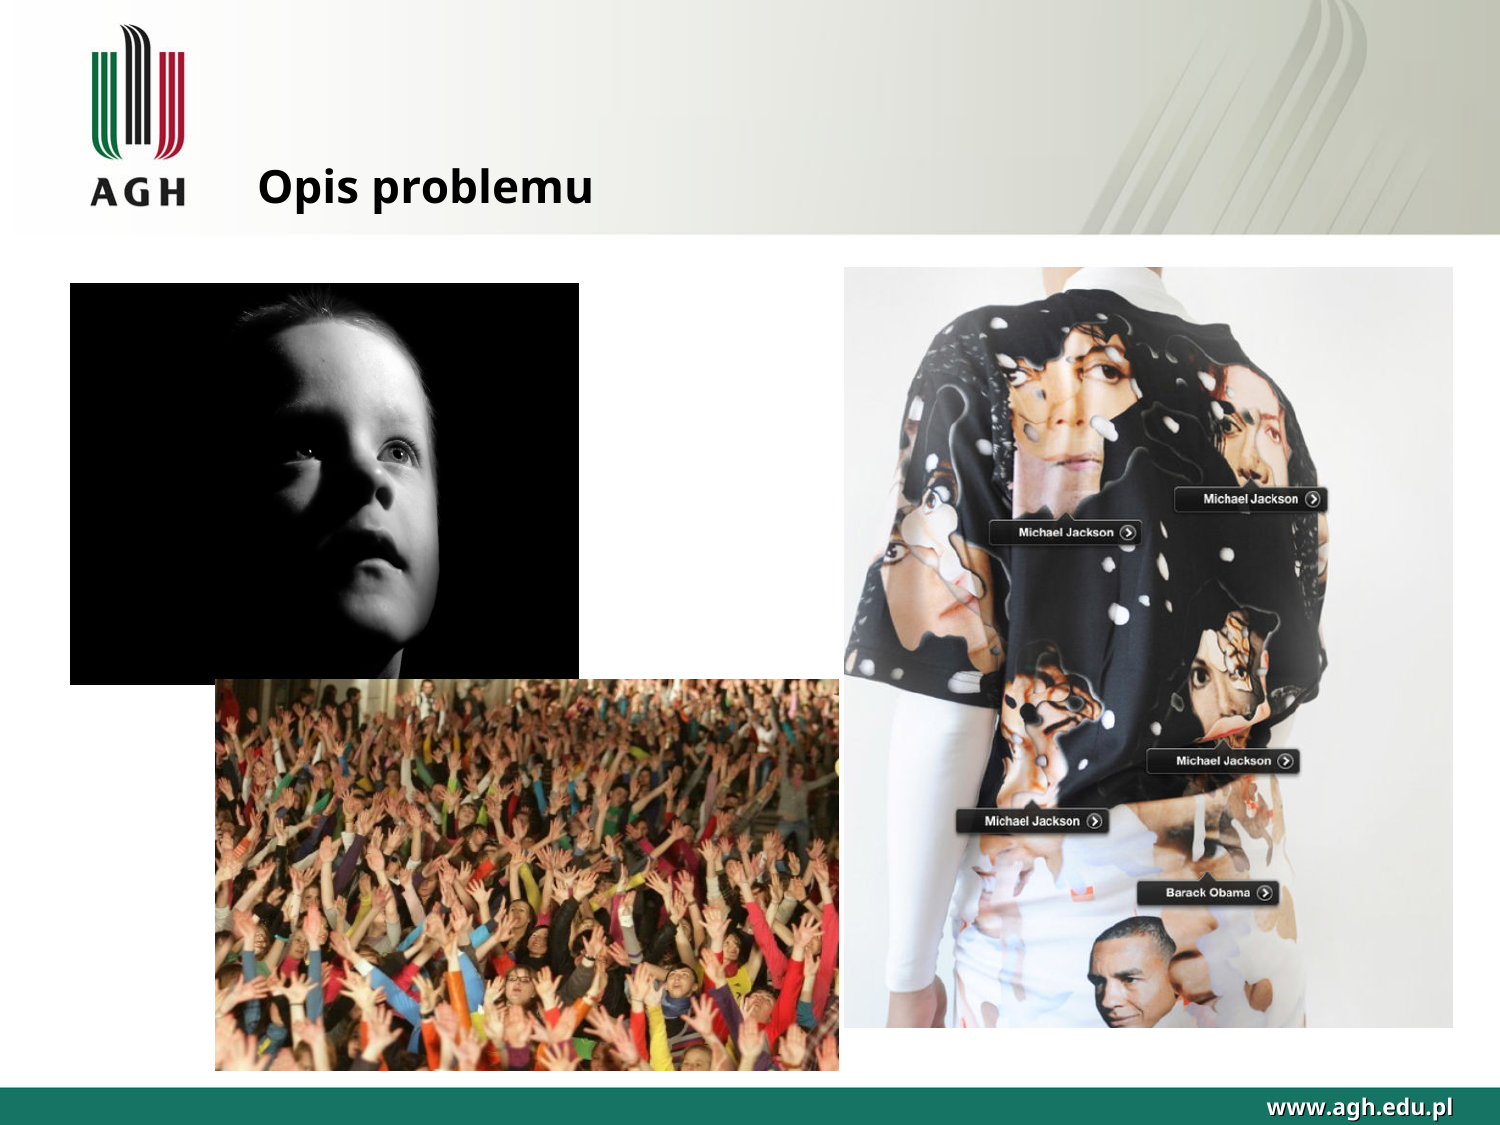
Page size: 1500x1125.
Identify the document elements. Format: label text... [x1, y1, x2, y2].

text_box www.agh.edu.pl [1251, 1084, 1500, 1125]
picture [0, 0, 1500, 1125]
title Opis problemu [242, 137, 1425, 233]
